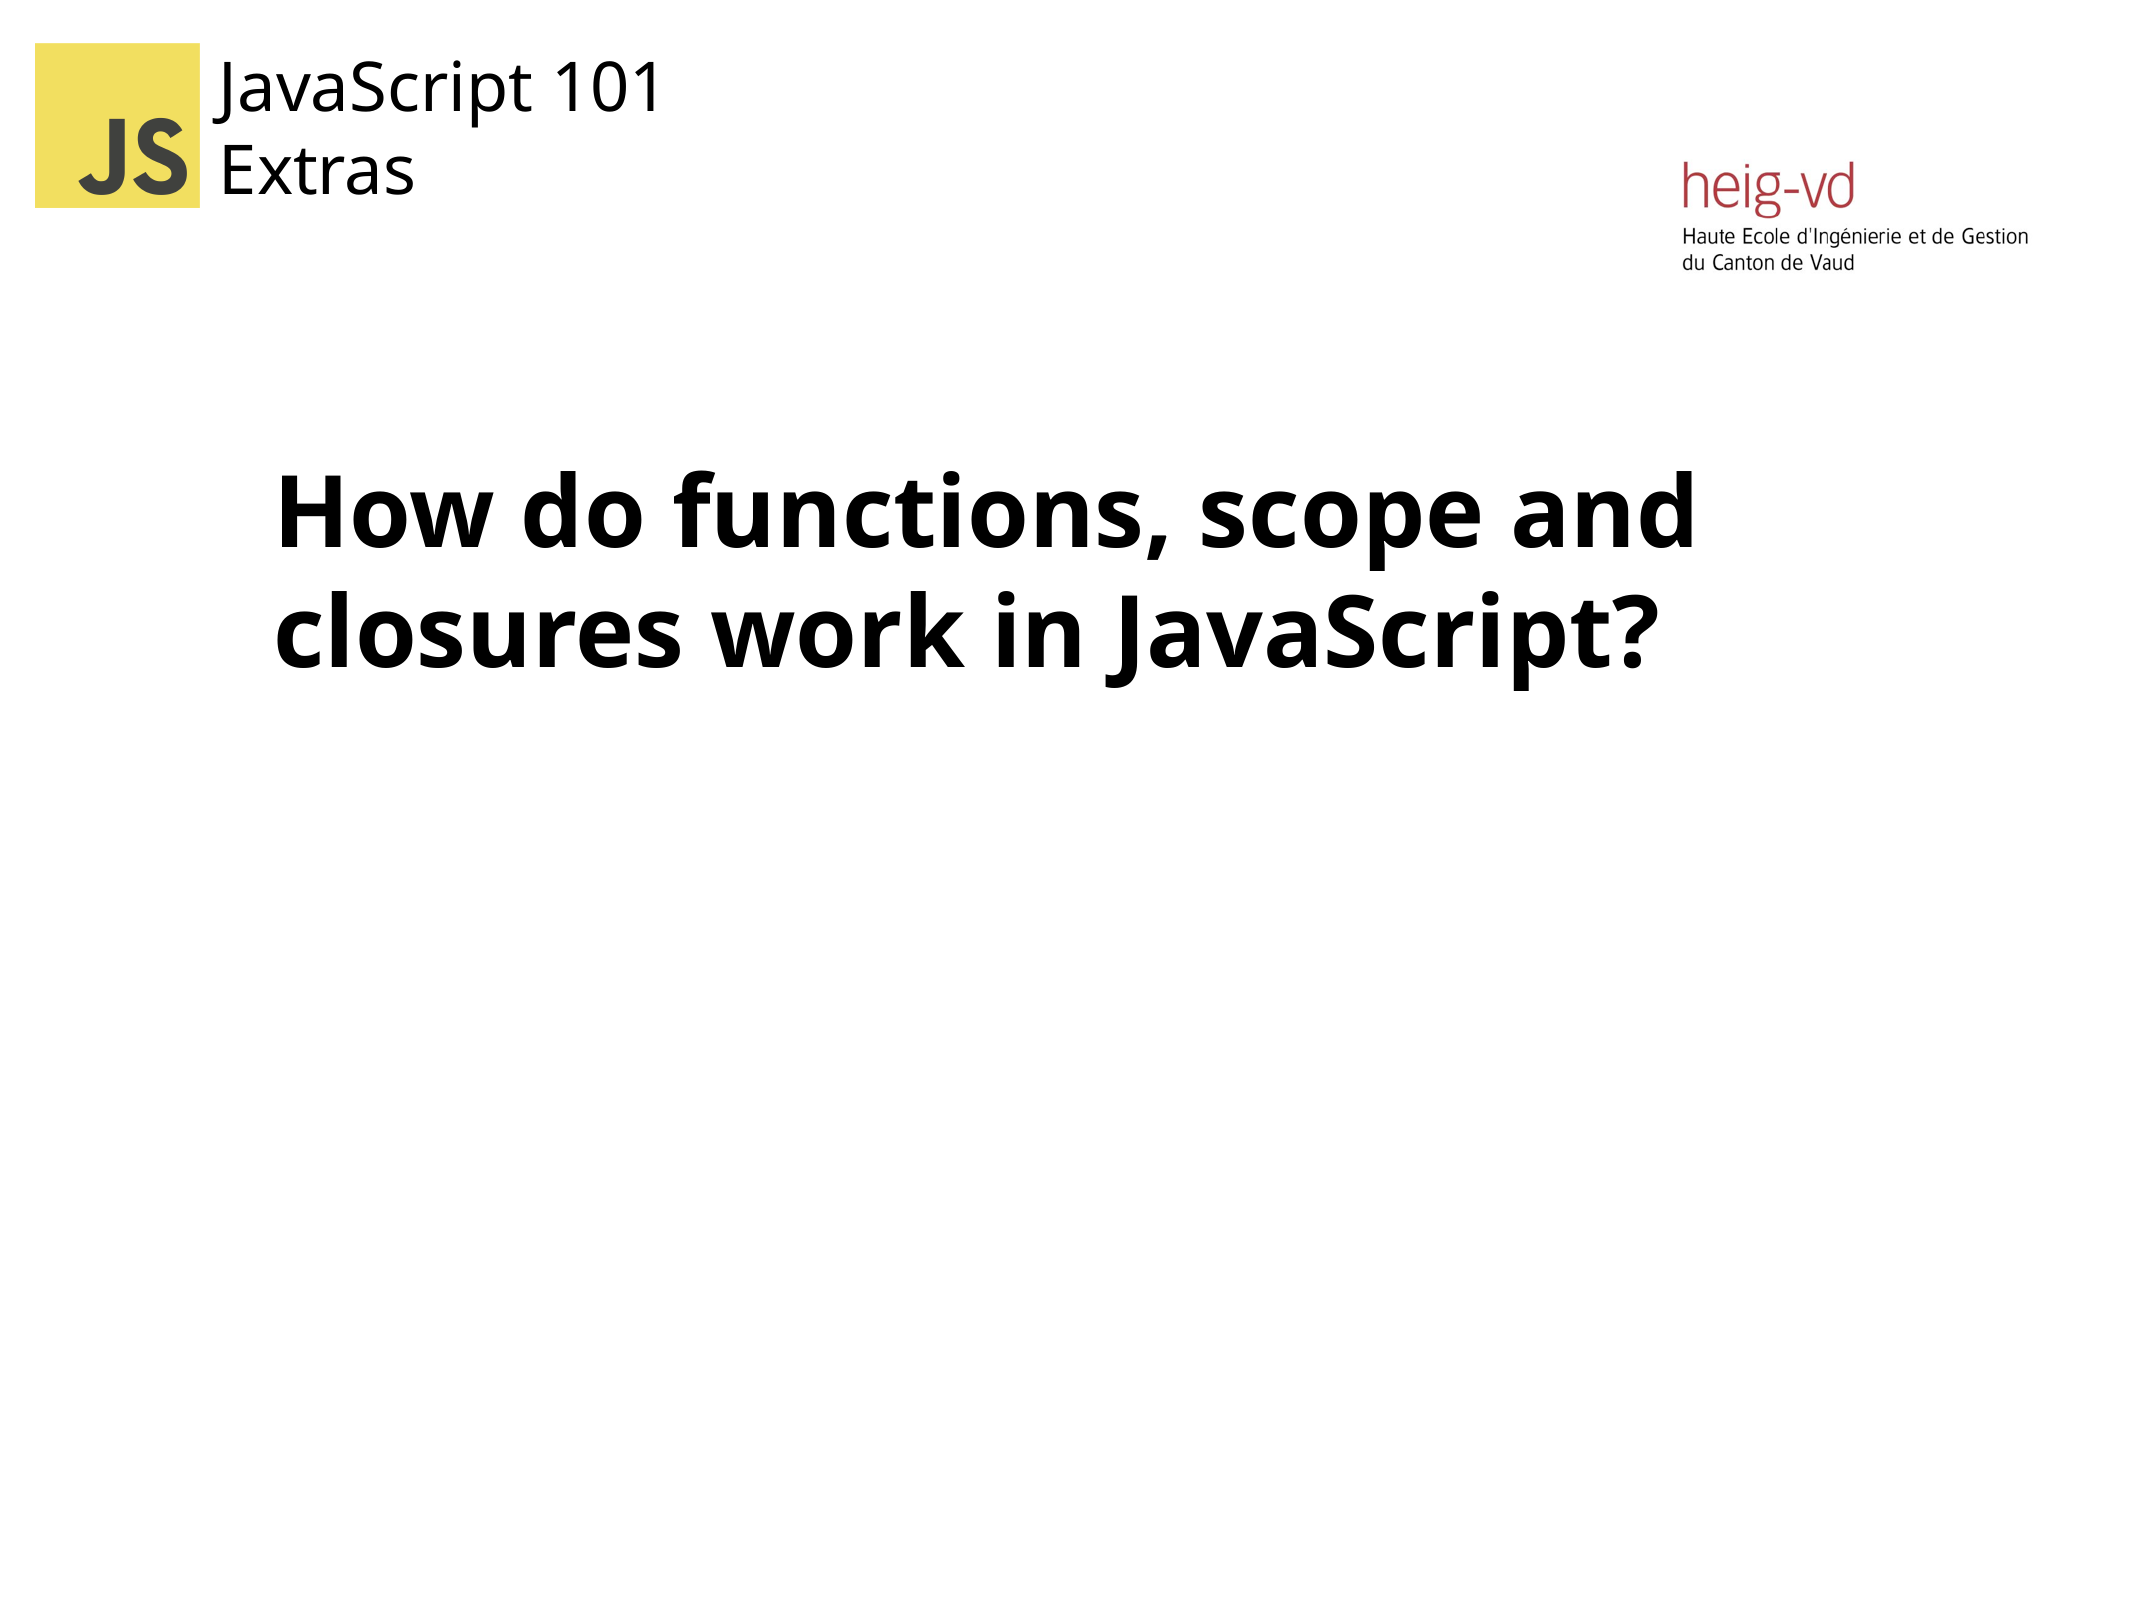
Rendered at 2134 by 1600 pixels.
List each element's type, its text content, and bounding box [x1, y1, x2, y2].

picture [1672, 149, 2036, 284]
text_box How do functions, scope and closures work in JavaScript? [264, 439, 2104, 697]
picture [35, 43, 200, 208]
text_box JavaScript 101 Extras [210, 34, 1299, 217]
